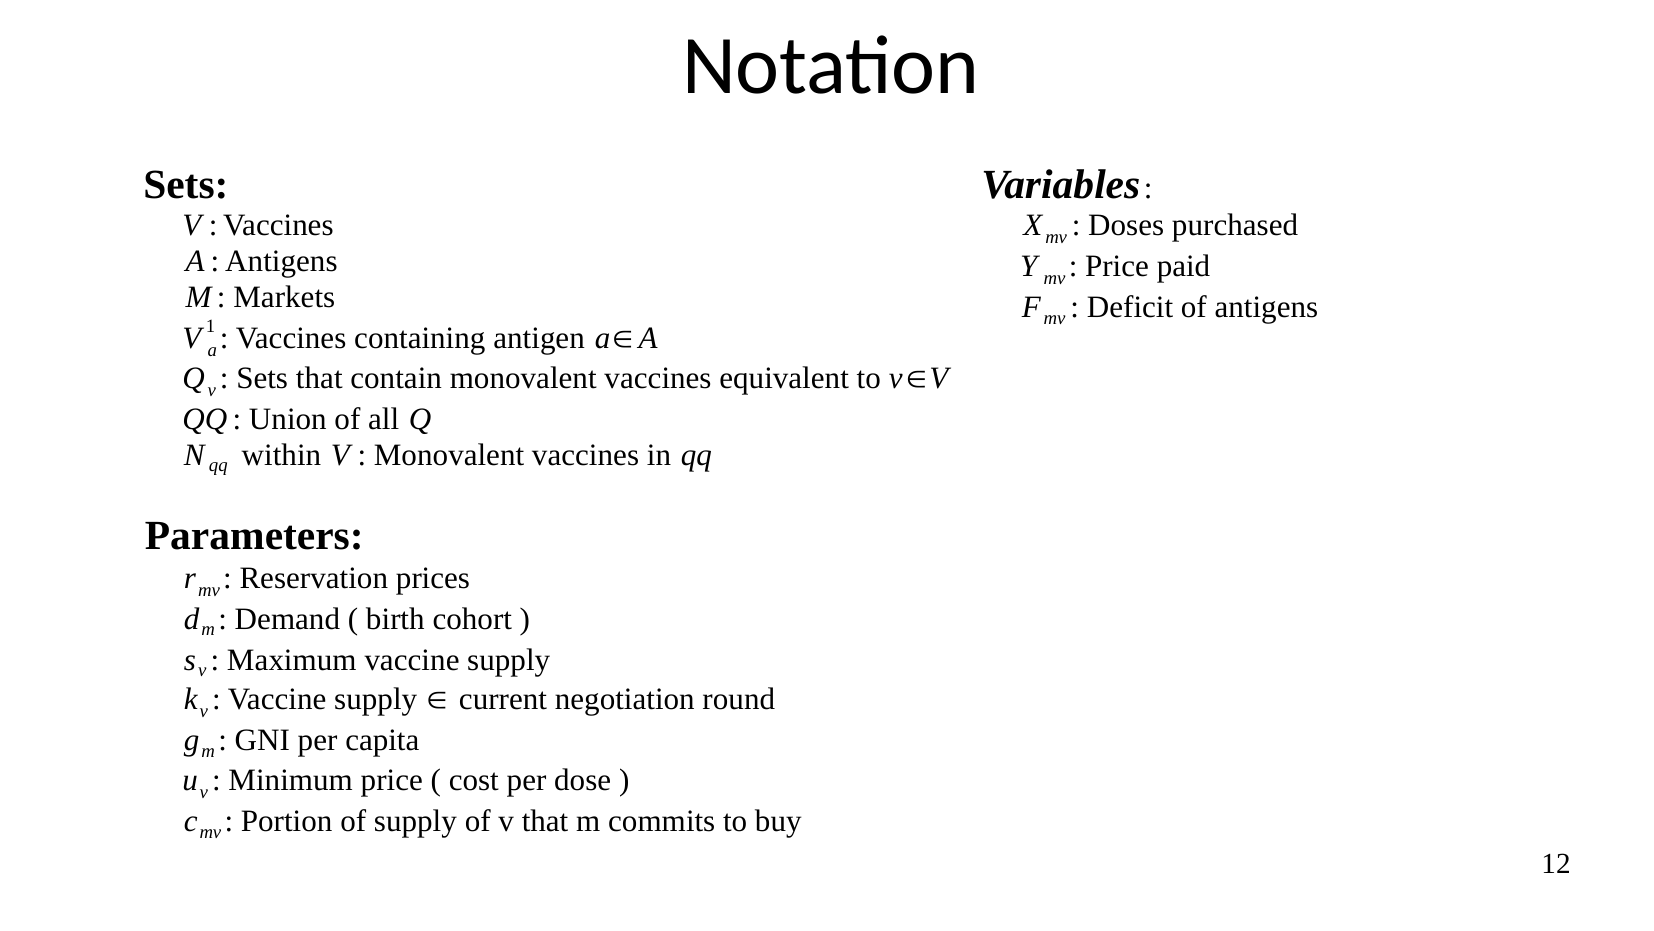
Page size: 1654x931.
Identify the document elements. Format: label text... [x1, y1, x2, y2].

chart [975, 160, 1330, 365]
title Notation [86, 0, 1576, 151]
chart [137, 160, 959, 879]
